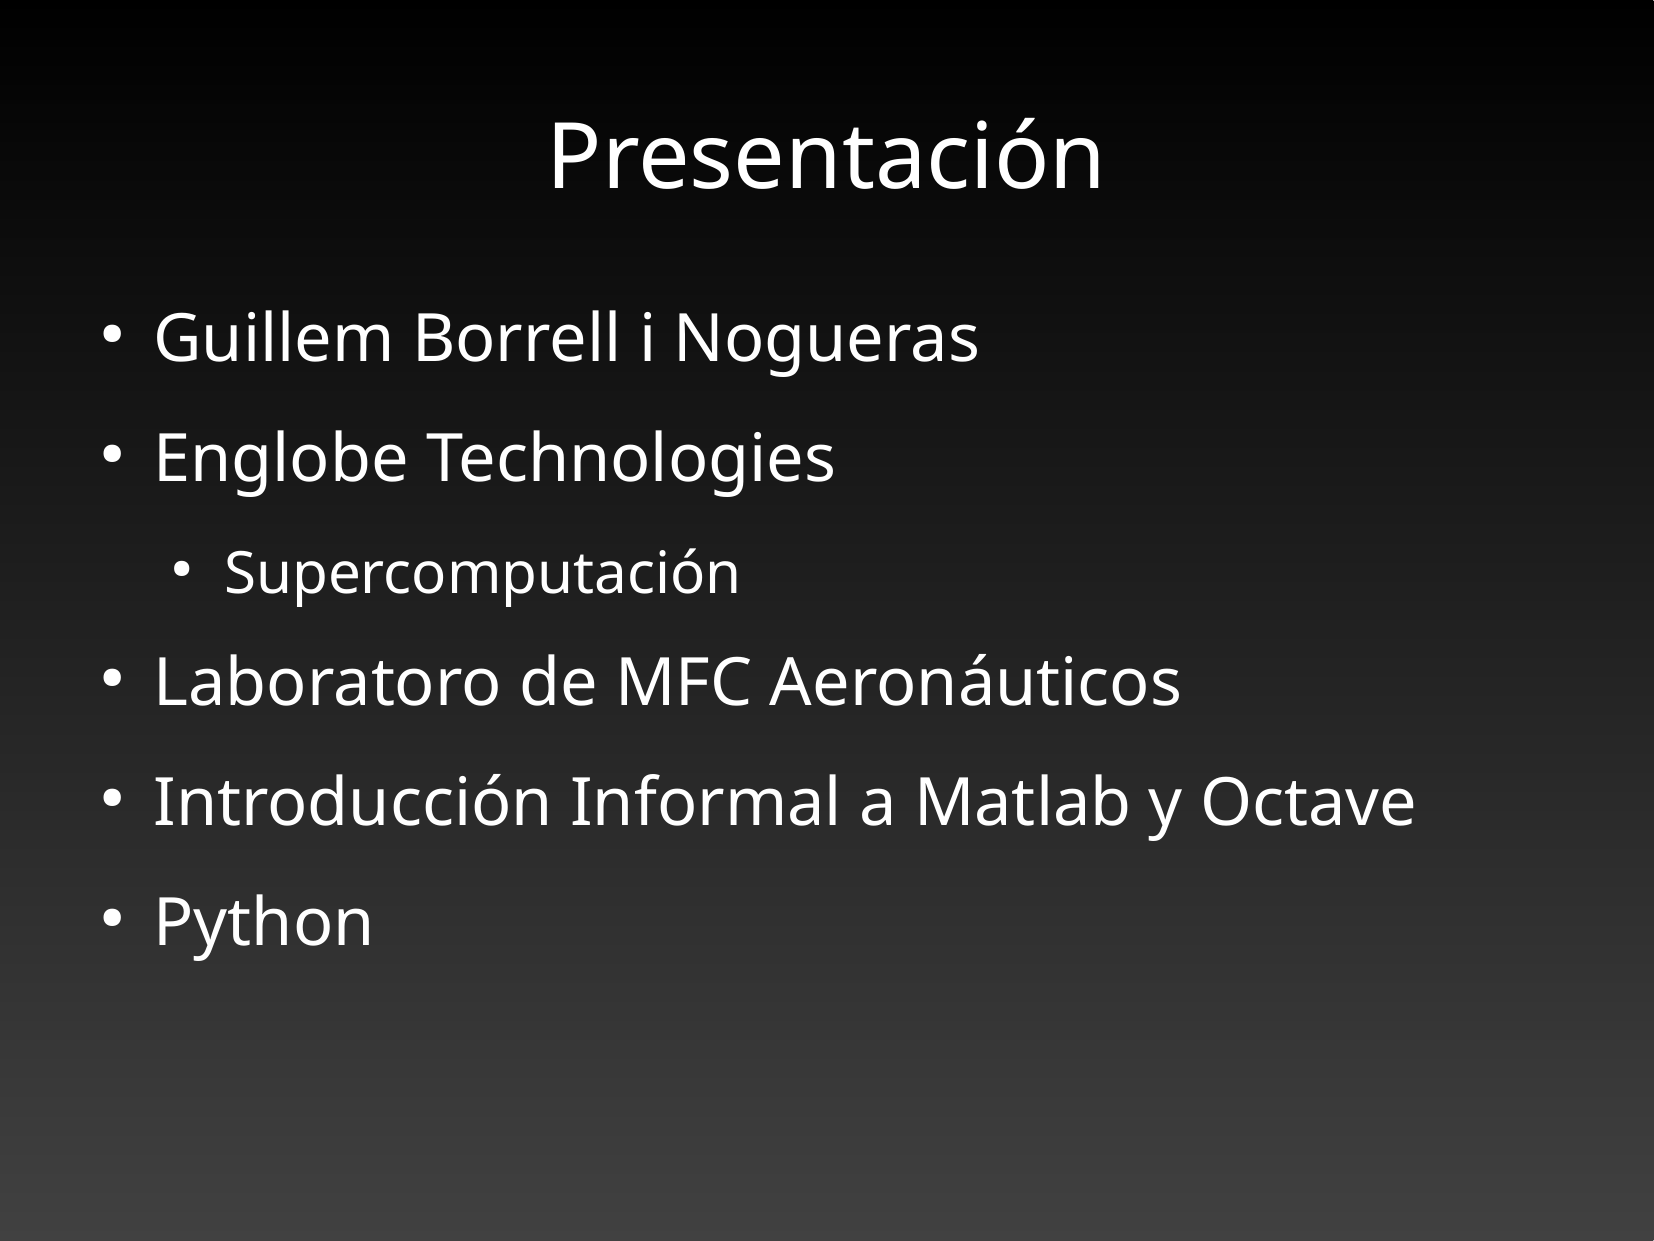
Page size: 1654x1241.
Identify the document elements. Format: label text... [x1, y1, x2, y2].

title Presentación [82, 49, 1571, 257]
list Guillem Borrell i Nogueras Englobe Technologies Supercomputación Laboratoro de MFC Aeronáuticos Introducción Informal a Matlab y Octave Python [82, 290, 1571, 1109]
